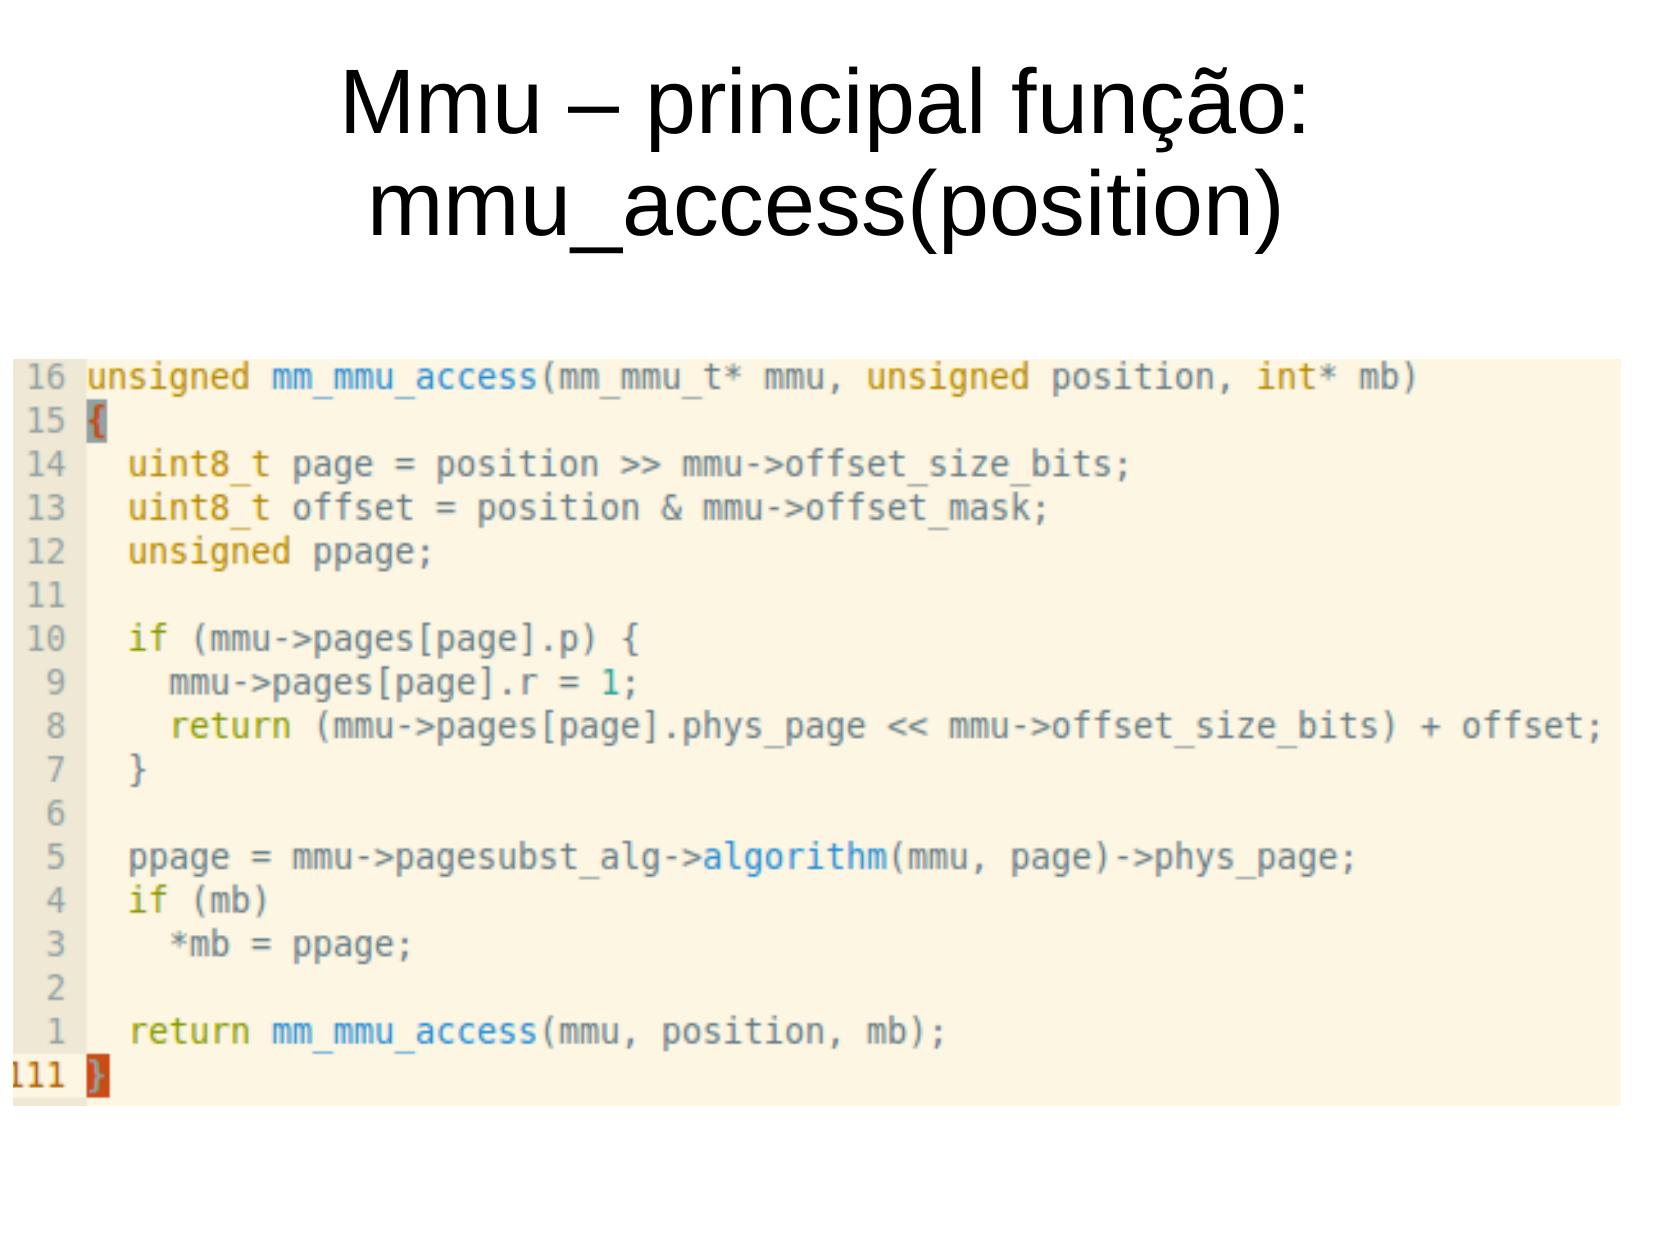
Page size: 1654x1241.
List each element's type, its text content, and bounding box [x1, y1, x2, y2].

title Mmu – principal função: mmu_access(position) [82, 49, 1571, 257]
picture [13, 359, 1621, 1106]
